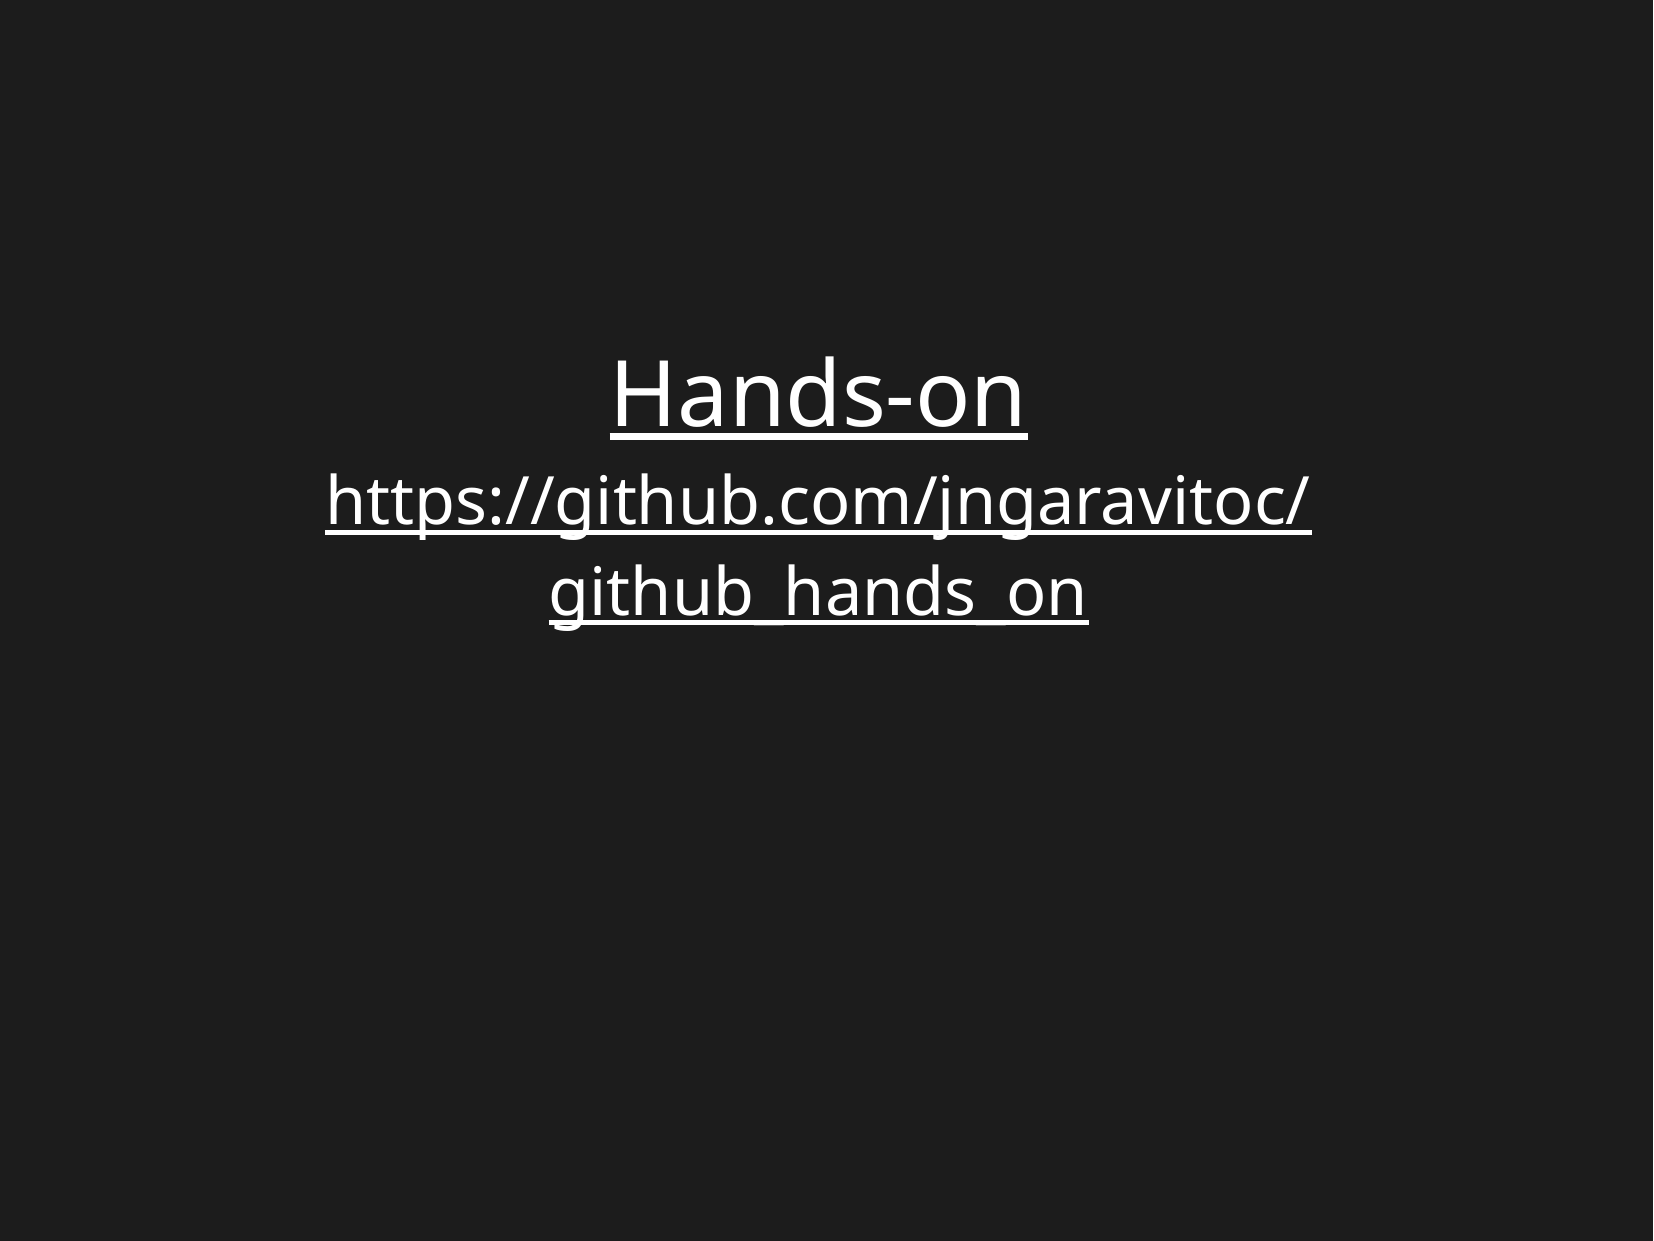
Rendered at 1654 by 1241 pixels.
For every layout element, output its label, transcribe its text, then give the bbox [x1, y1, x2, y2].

title Hands-on https://github.com/jngaravitoc/github_hands_on [74, 355, 1563, 608]
